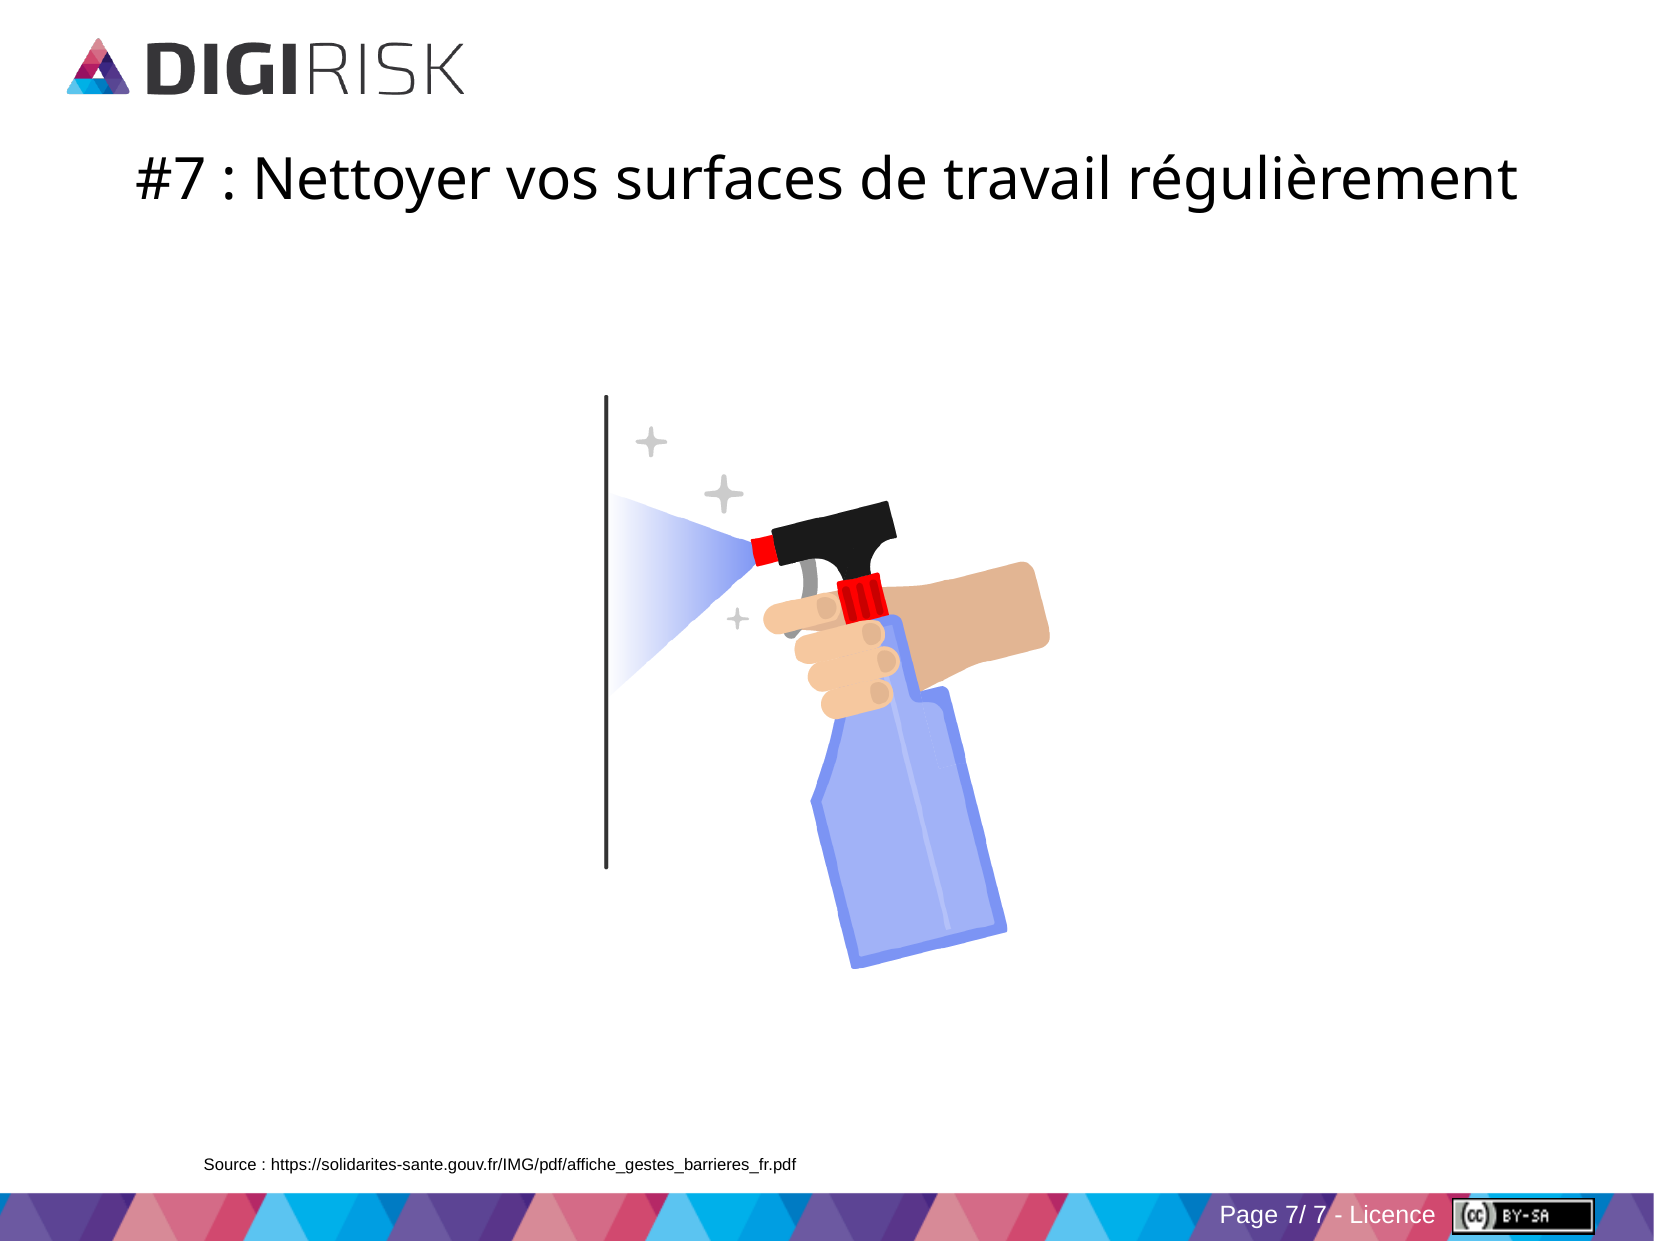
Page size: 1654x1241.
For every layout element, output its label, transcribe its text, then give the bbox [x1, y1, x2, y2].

picture [64, 35, 464, 95]
title #7 : Nettoyer vos surfaces de travail régulièrement [64, 136, 1589, 218]
text_box Source : https://solidarites-sante.gouv.fr/IMG/pdf/affiche_gestes_barrieres_fr.pdf [188, 1147, 957, 1182]
picture [604, 395, 1050, 969]
picture [0, 1175, 1654, 1241]
